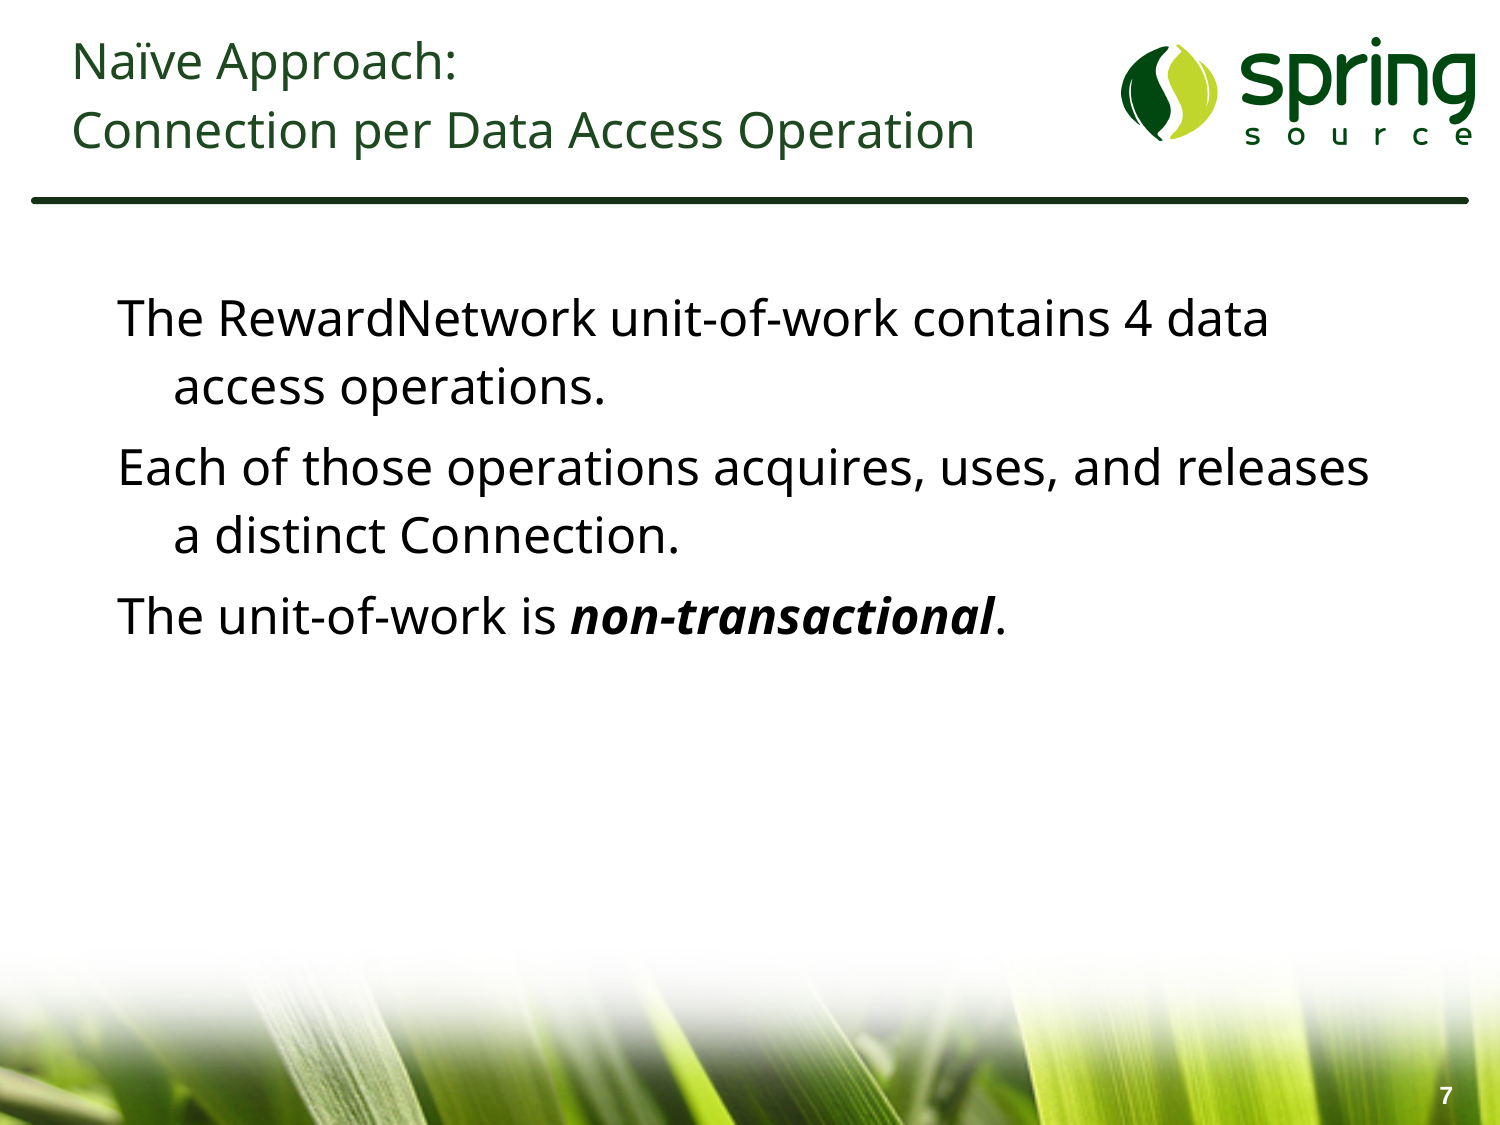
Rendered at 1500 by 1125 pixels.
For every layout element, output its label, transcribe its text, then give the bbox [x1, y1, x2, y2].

title Naïve Approach: Connection per Data Access Operation [56, 13, 1089, 176]
picture [1121, 37, 1475, 145]
picture [0, 944, 1500, 1125]
list The RewardNetwork unit-of-work contains 4 data access operations. Each of those operations acquires, uses, and releases a distinct Connection. The unit-of-work is non-transactional. [103, 275, 1394, 938]
